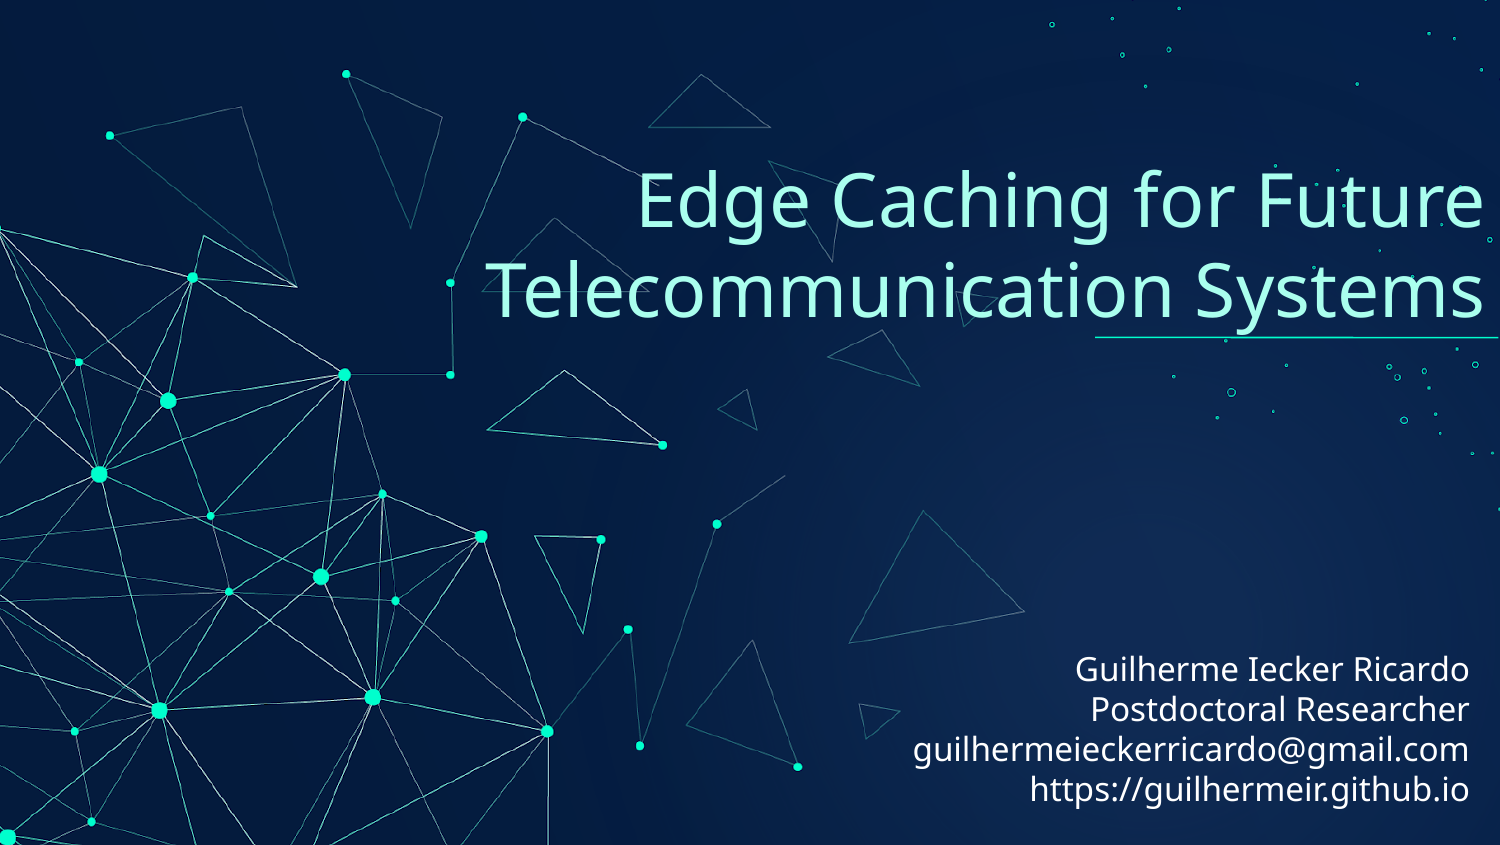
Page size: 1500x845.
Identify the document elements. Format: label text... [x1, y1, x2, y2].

picture [0, 0, 1500, 845]
title Edge Caching for Future Telecommunication Systems [147, 55, 1487, 348]
subtitle Guilherme Iecker Ricardo Postdoctoral Researcher guilhermeieckerricardo@gmail.com https://guilhermeir.github.io [757, 630, 1471, 824]
